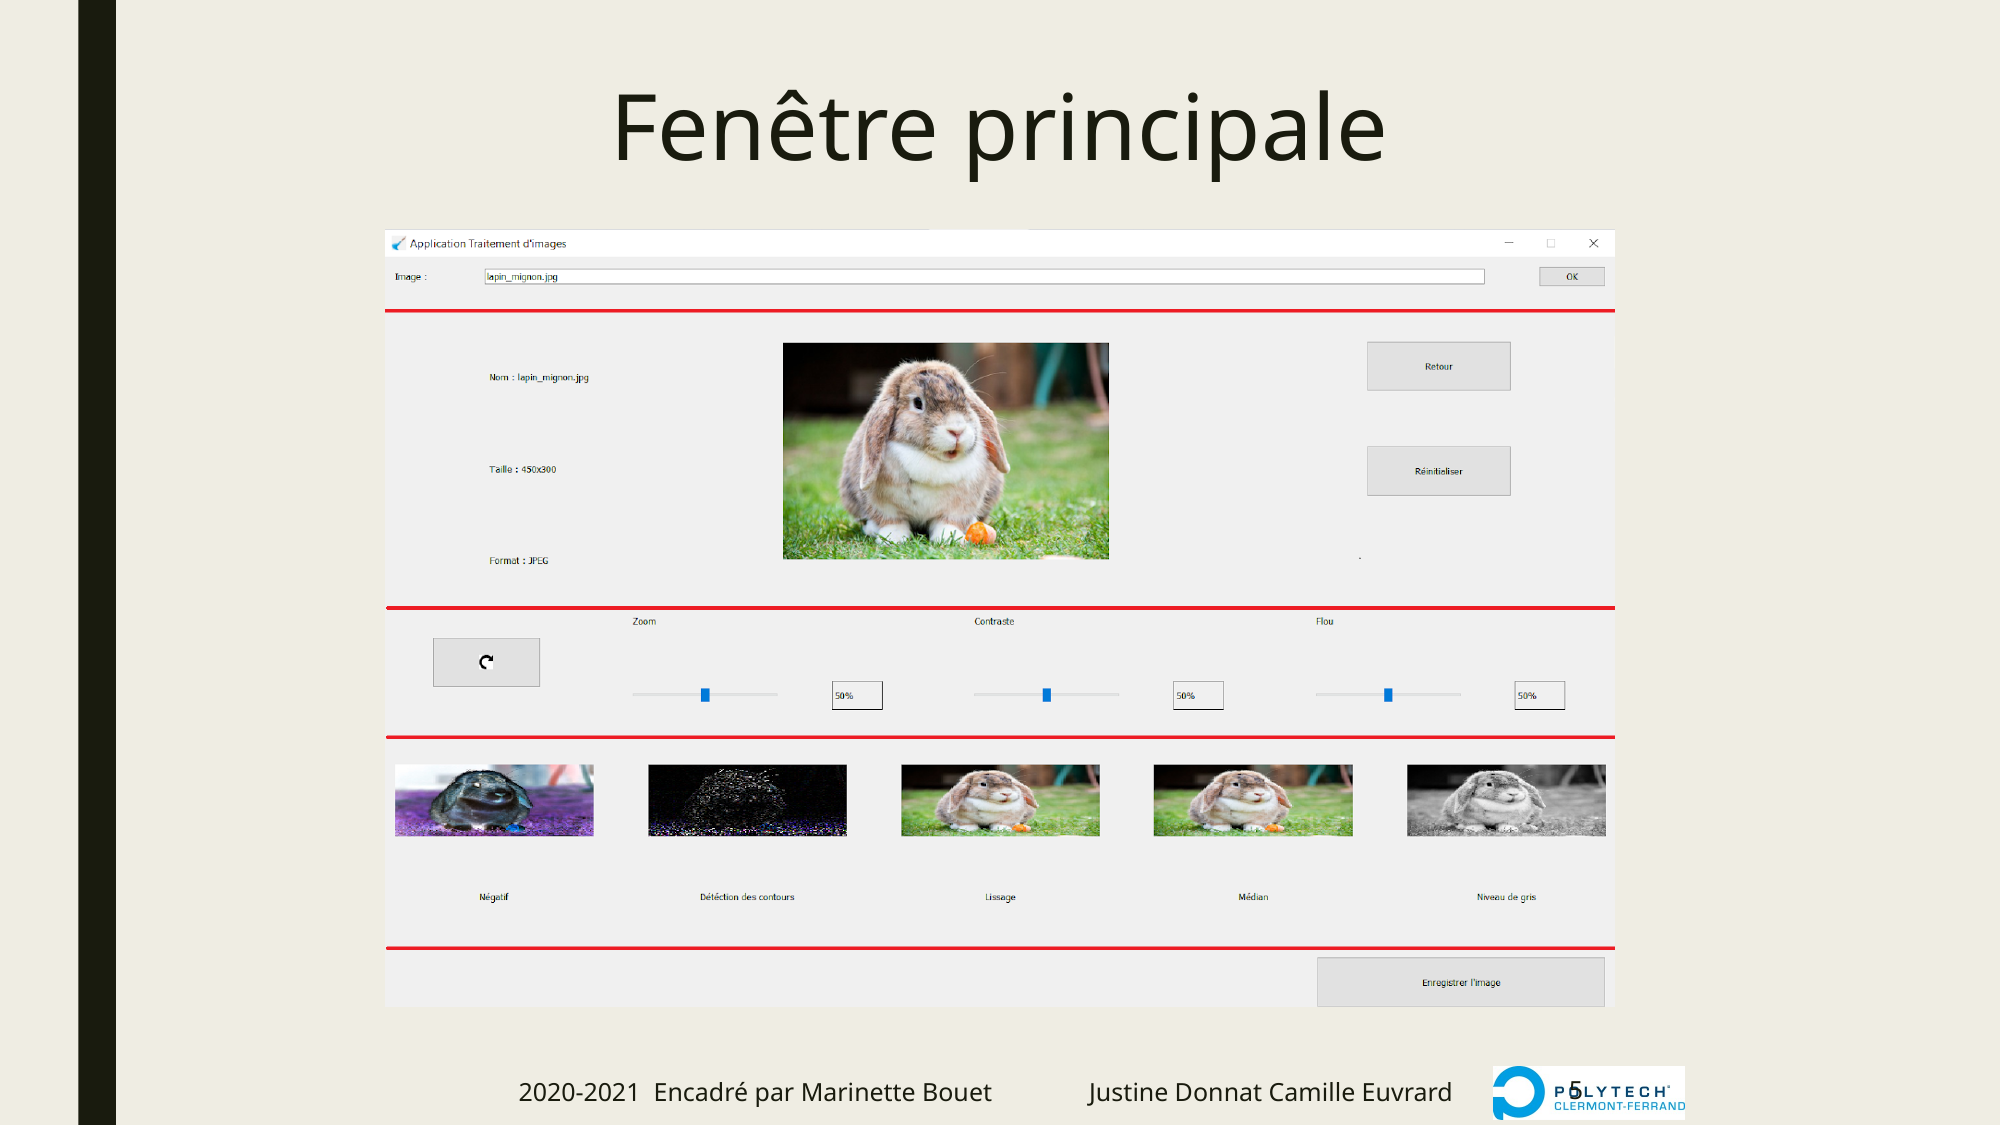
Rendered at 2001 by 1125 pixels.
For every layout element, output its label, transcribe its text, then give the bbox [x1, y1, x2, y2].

picture [385, 229, 1615, 1007]
text_box 2020-2021 Encadré par Marinette Bouet Justine Donnat Camille Euvrard [474, 1058, 1506, 1125]
title Fenêtre principale [212, 74, 1788, 177]
text_box [1553, 1058, 1816, 1125]
